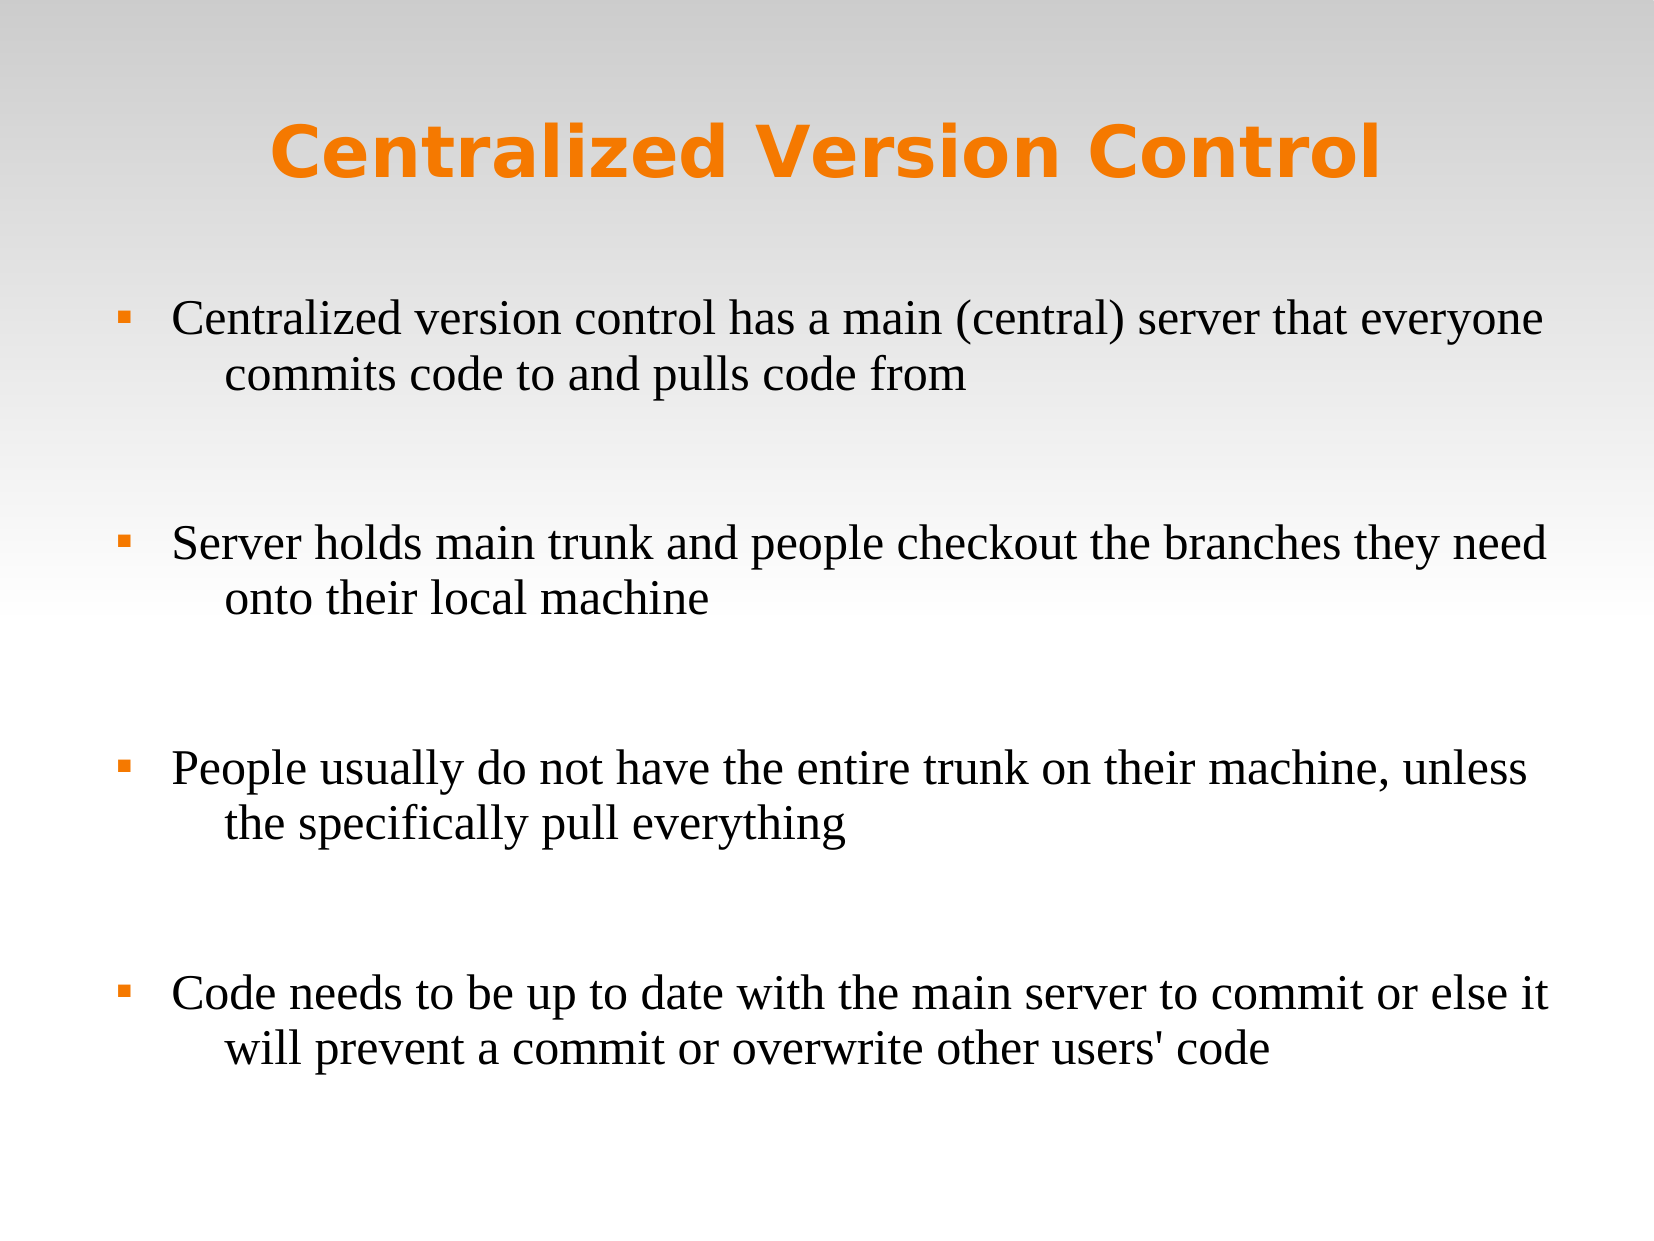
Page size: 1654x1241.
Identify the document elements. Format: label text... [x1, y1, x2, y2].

list Centralized version control has a main (central) server that everyone commits code to and pulls code from Server holds main trunk and people checkout the branches they need onto their local machine People usually do not have the entire trunk on their machine, unless the specifically pull everything Code needs to be up to date with the main server to commit or else it will prevent a commit or overwrite other users' code [82, 290, 1571, 1133]
title Centralized Version Control [82, 49, 1571, 257]
